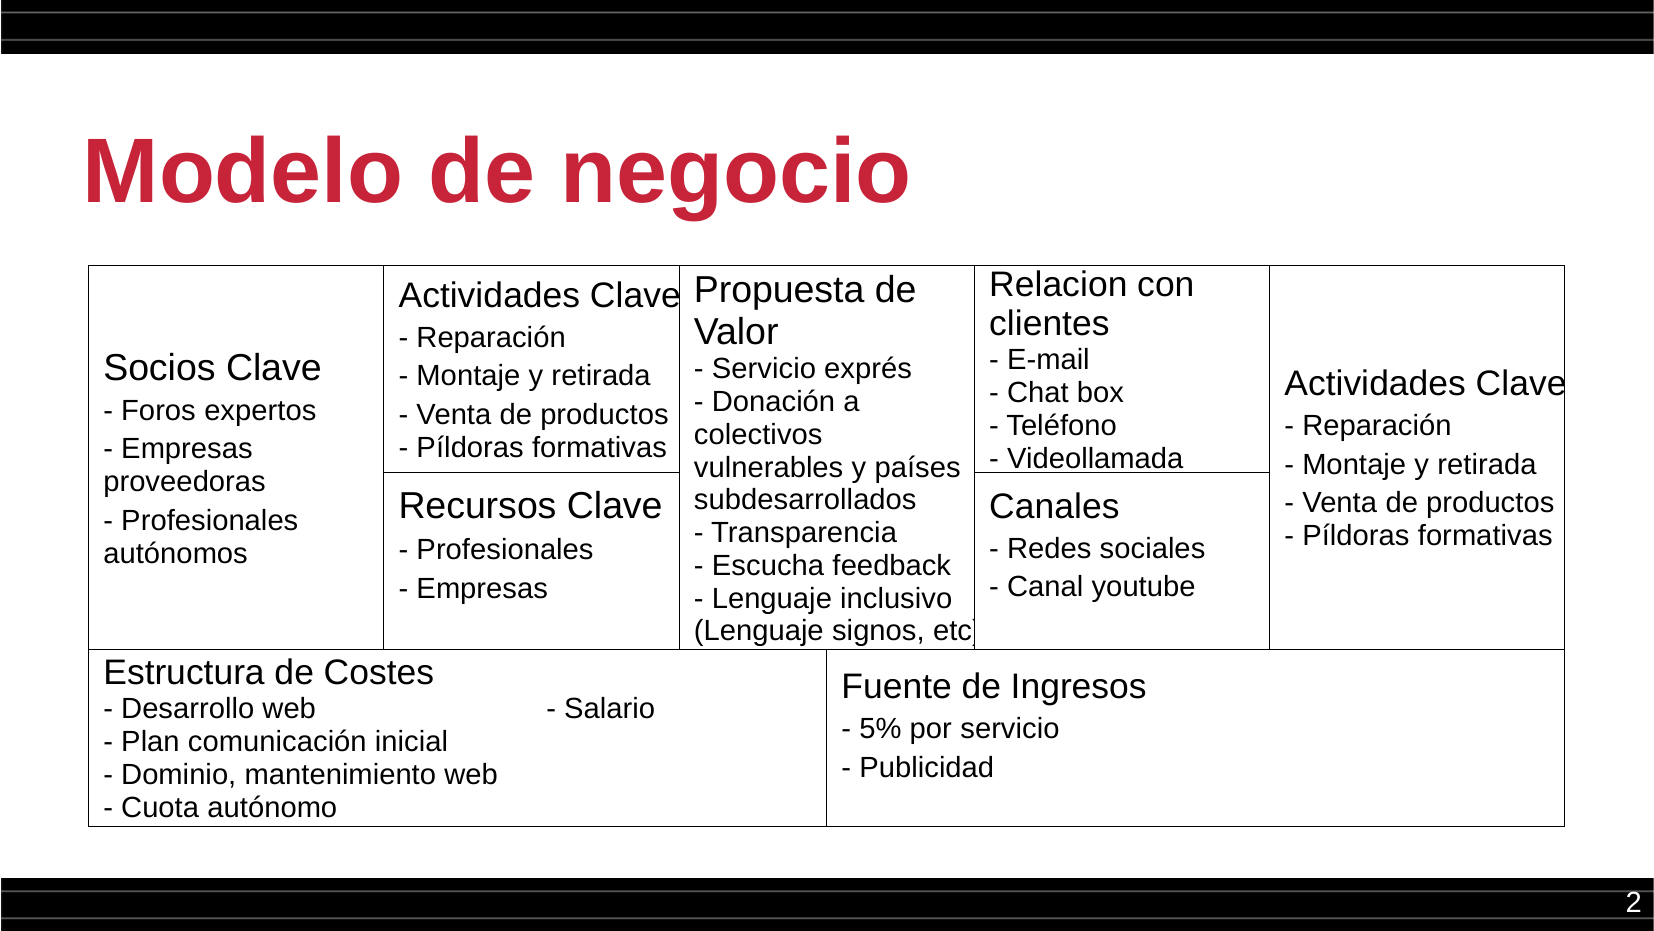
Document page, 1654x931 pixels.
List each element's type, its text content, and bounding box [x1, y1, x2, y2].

text_box Estructura de Costes - Desarrollo web - Salario - Plan comunicación inicial - Dominio, mantenimiento web - Cuota autónomo [88, 649, 826, 827]
title Modelo de negocio [82, 92, 1571, 249]
text_box Relacion con clientes - E-mail - Chat box - Teléfono - Videollamada [974, 265, 1269, 472]
text_box Actividades Clave - Reparación - Montaje y retirada - Venta de productos - Píldoras formativas [1269, 265, 1565, 649]
text_box Socios Clave - Foros expertos - Empresas proveedoras - Profesionales autónomos [88, 265, 383, 649]
text_box Fuente de Ingresos - 5% por servicio - Publicidad [826, 649, 1565, 827]
picture [1, 878, 1654, 931]
text_box Actividades Clave - Reparación - Montaje y retirada - Venta de productos - Píldoras formativas [383, 265, 679, 472]
picture [1, 0, 1654, 54]
text_box Canales - Redes sociales - Canal youtube [974, 472, 1270, 649]
text_box Propuesta de Valor - Servicio exprés - Donación a colectivos vulnerables y países subdesarrollados - Transparencia - Escucha feedback - Lenguaje inclusivo (Lenguaje signos, etc) [679, 265, 974, 649]
text_box Recursos Clave - Profesionales - Empresas [383, 472, 680, 649]
